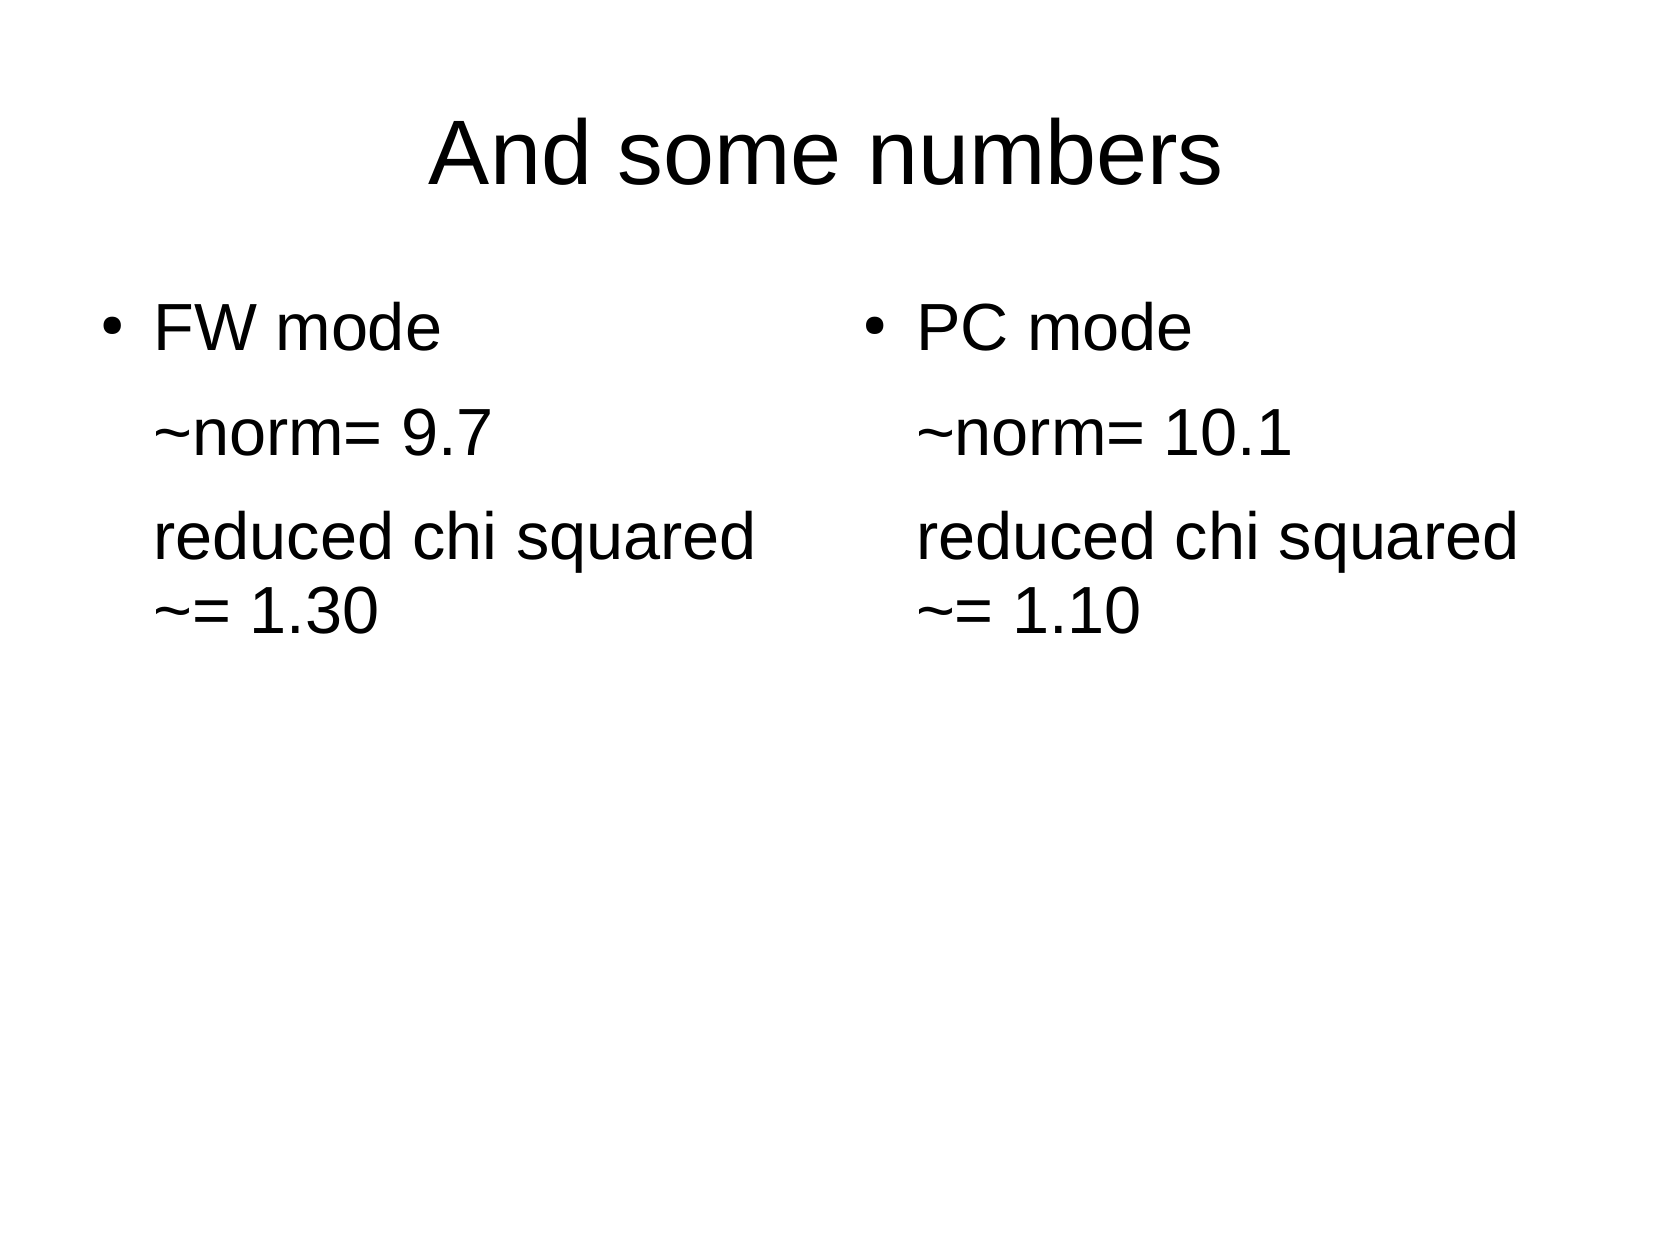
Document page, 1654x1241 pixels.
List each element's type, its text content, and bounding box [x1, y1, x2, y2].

list PC mode ~norm= 10.1 reduced chi squared ~= 1.10 [845, 290, 1572, 1010]
title And some numbers [82, 49, 1571, 257]
list FW mode ~norm= 9.7 reduced chi squared ~= 1.30 [82, 290, 809, 1010]
